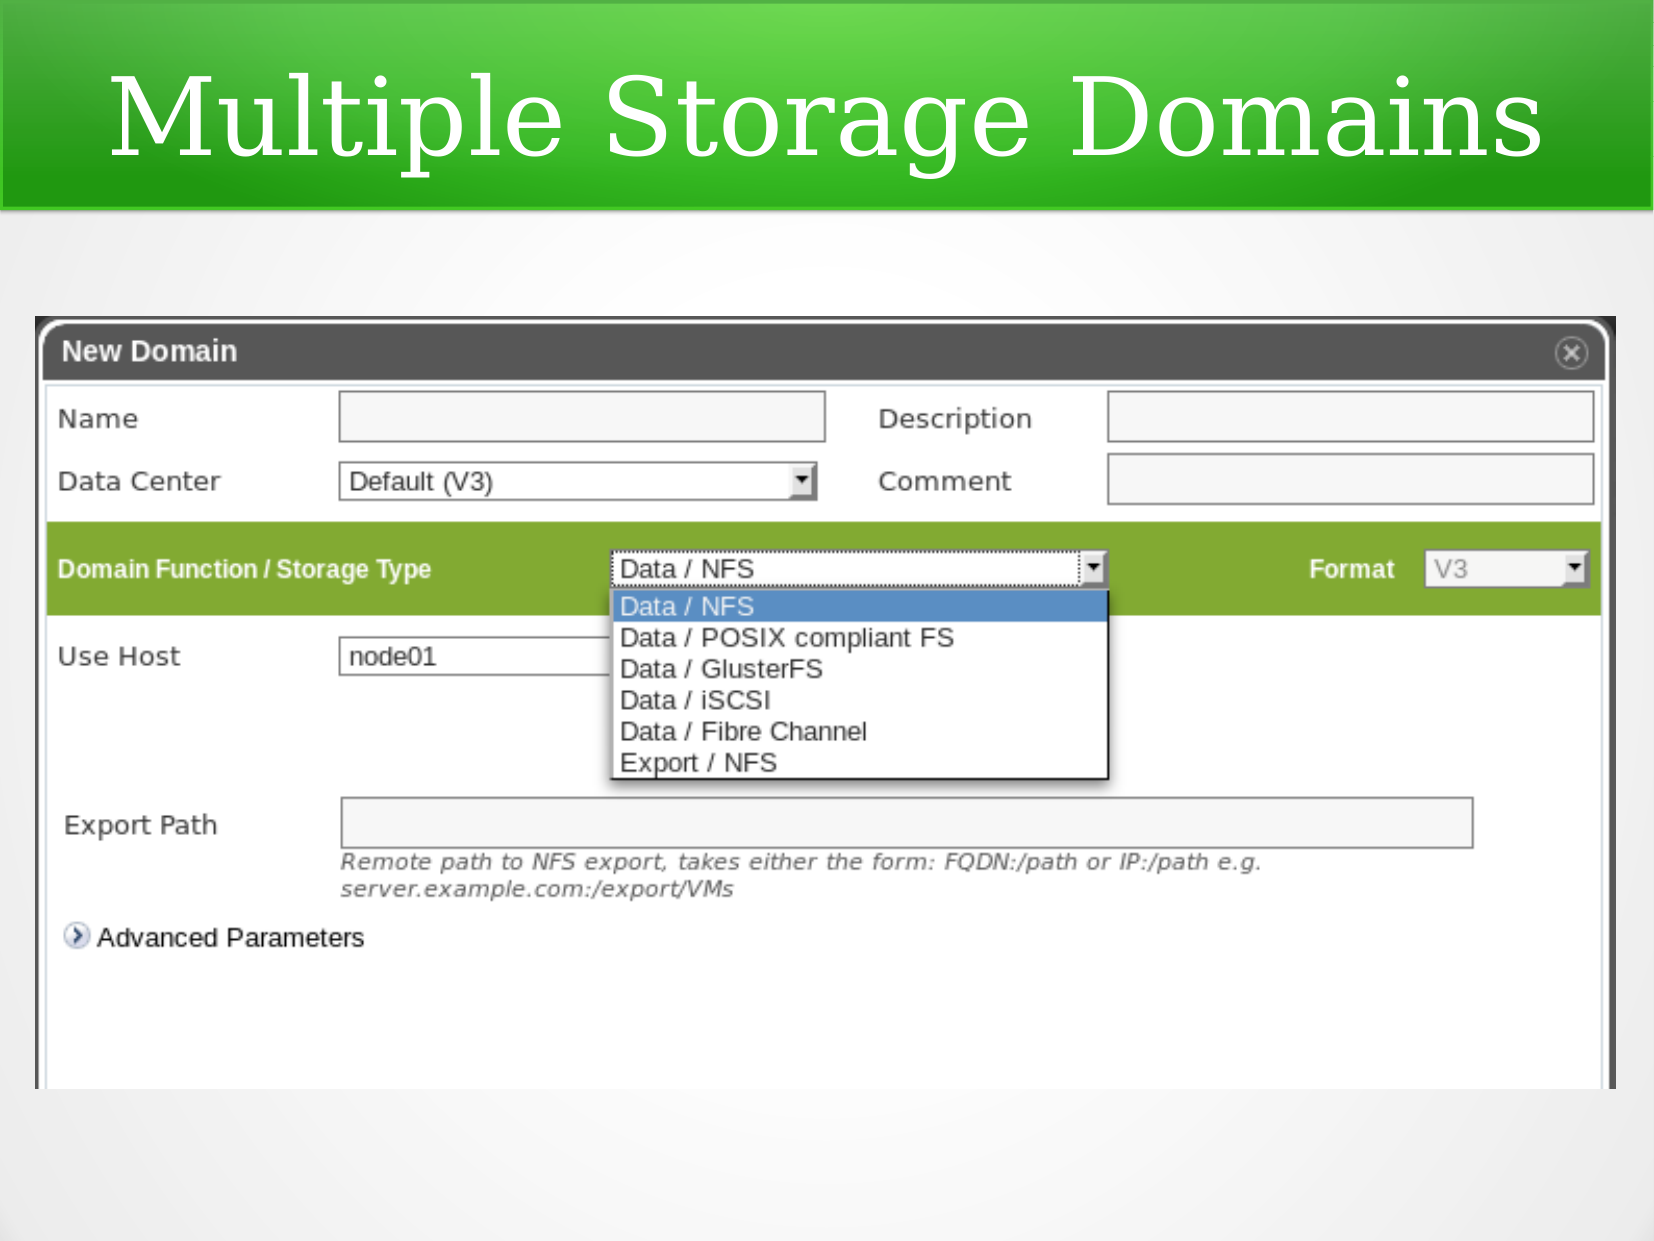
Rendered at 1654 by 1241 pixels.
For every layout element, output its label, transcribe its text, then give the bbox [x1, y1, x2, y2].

title Multiple Storage Domains [82, 47, 1571, 189]
picture [35, 316, 1616, 1089]
